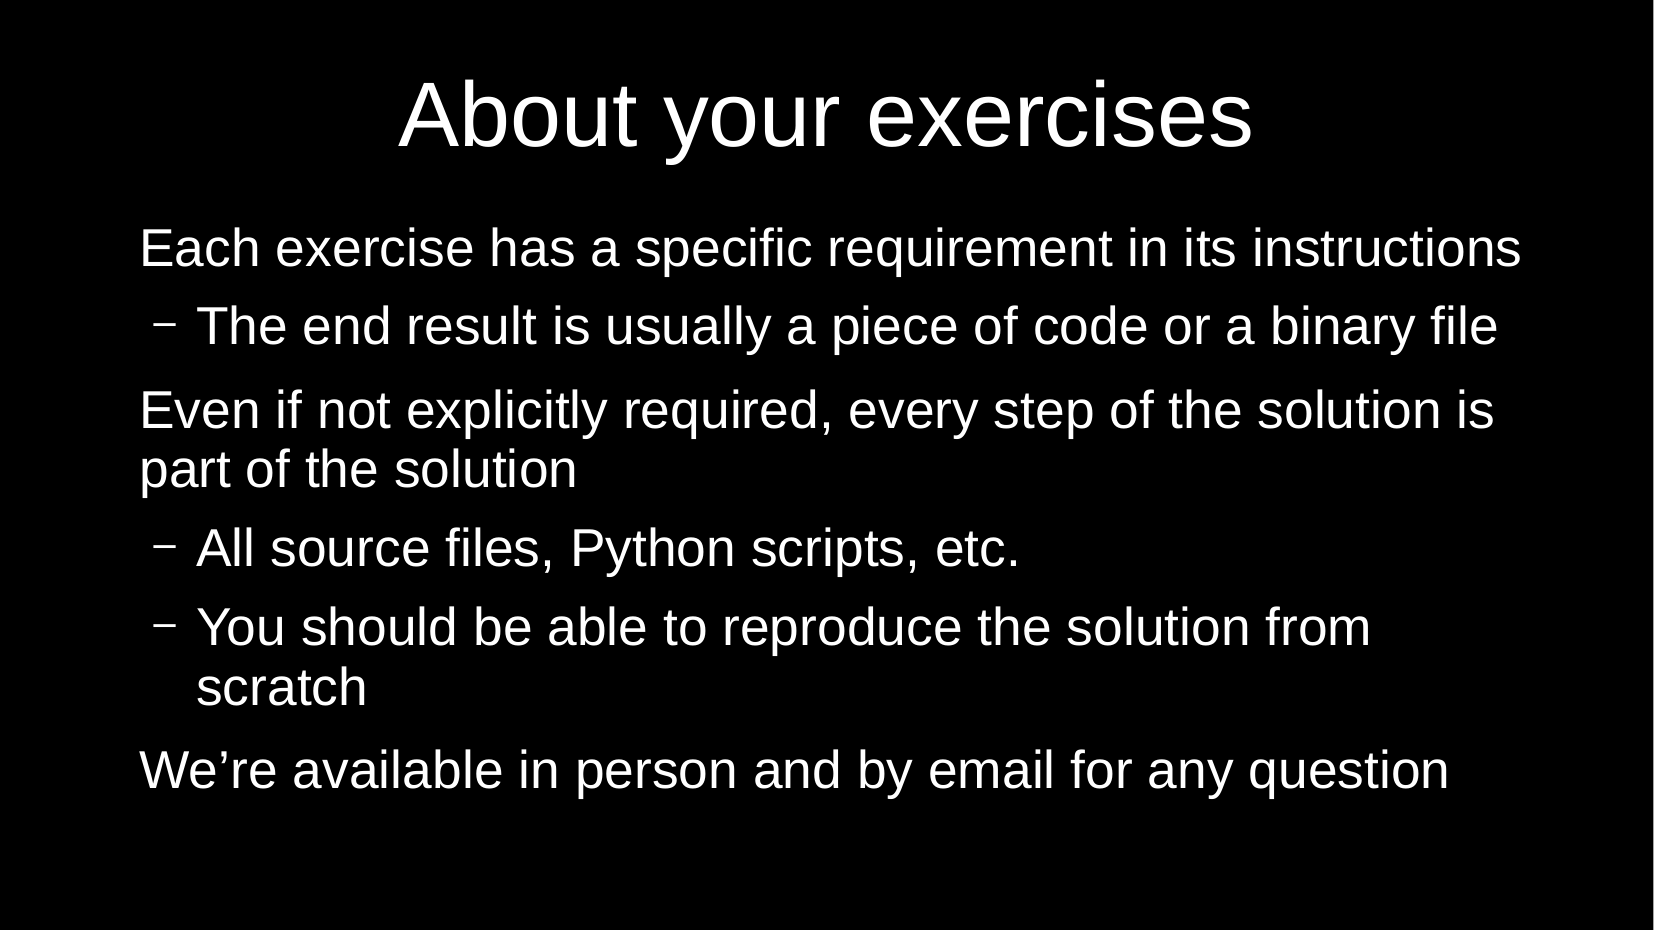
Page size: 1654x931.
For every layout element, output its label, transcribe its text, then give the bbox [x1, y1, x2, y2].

title About your exercises [82, 37, 1571, 193]
list Each exercise has a specific requirement in its instructions The end result is usually a piece of code or a binary file Even if not explicitly required, every step of the solution is part of the solution All source files, Python scripts, etc. You should be able to reproduce the solution from scratch We’re available in person and by email for any question [82, 217, 1538, 901]
